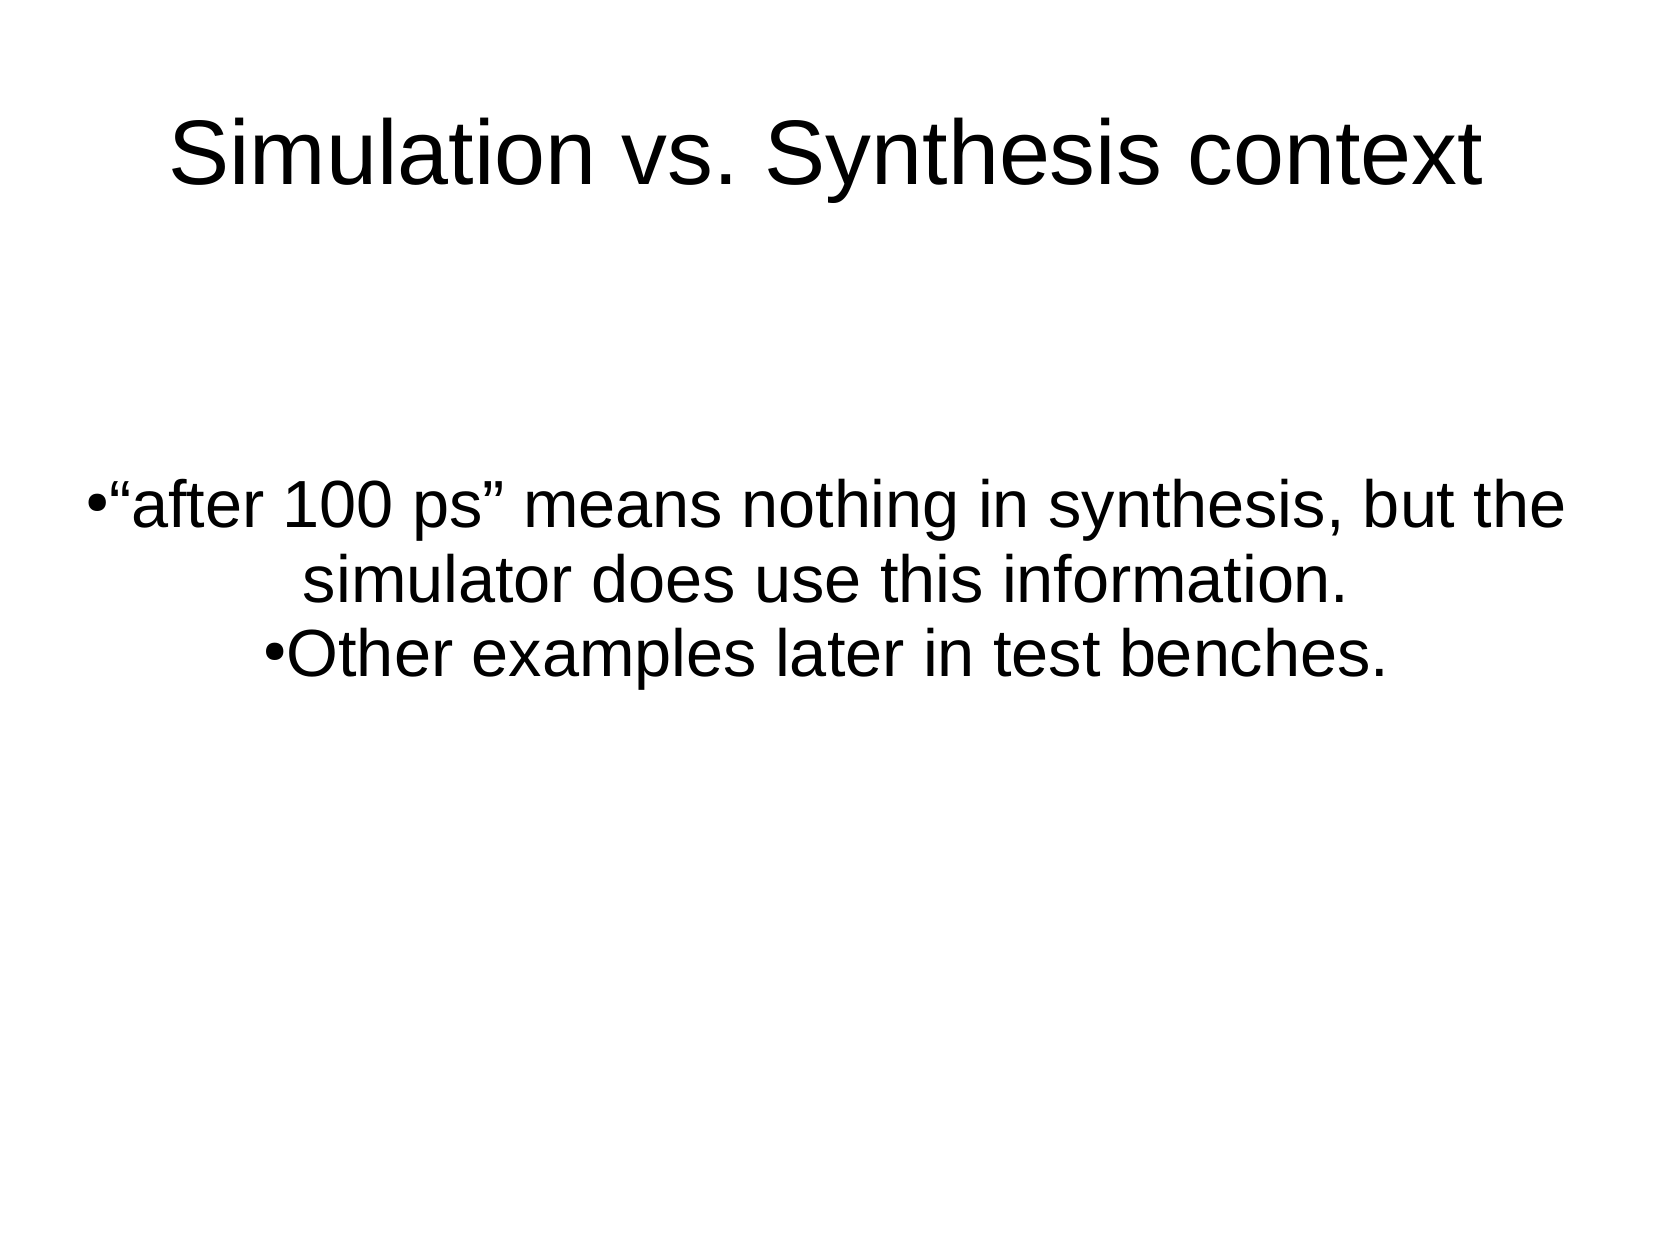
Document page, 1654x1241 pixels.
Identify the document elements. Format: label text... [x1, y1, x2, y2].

subtitle “after 100 ps” means nothing in synthesis, but the simulator does use this information. Other examples later in test benches. [82, 49, 1571, 1109]
